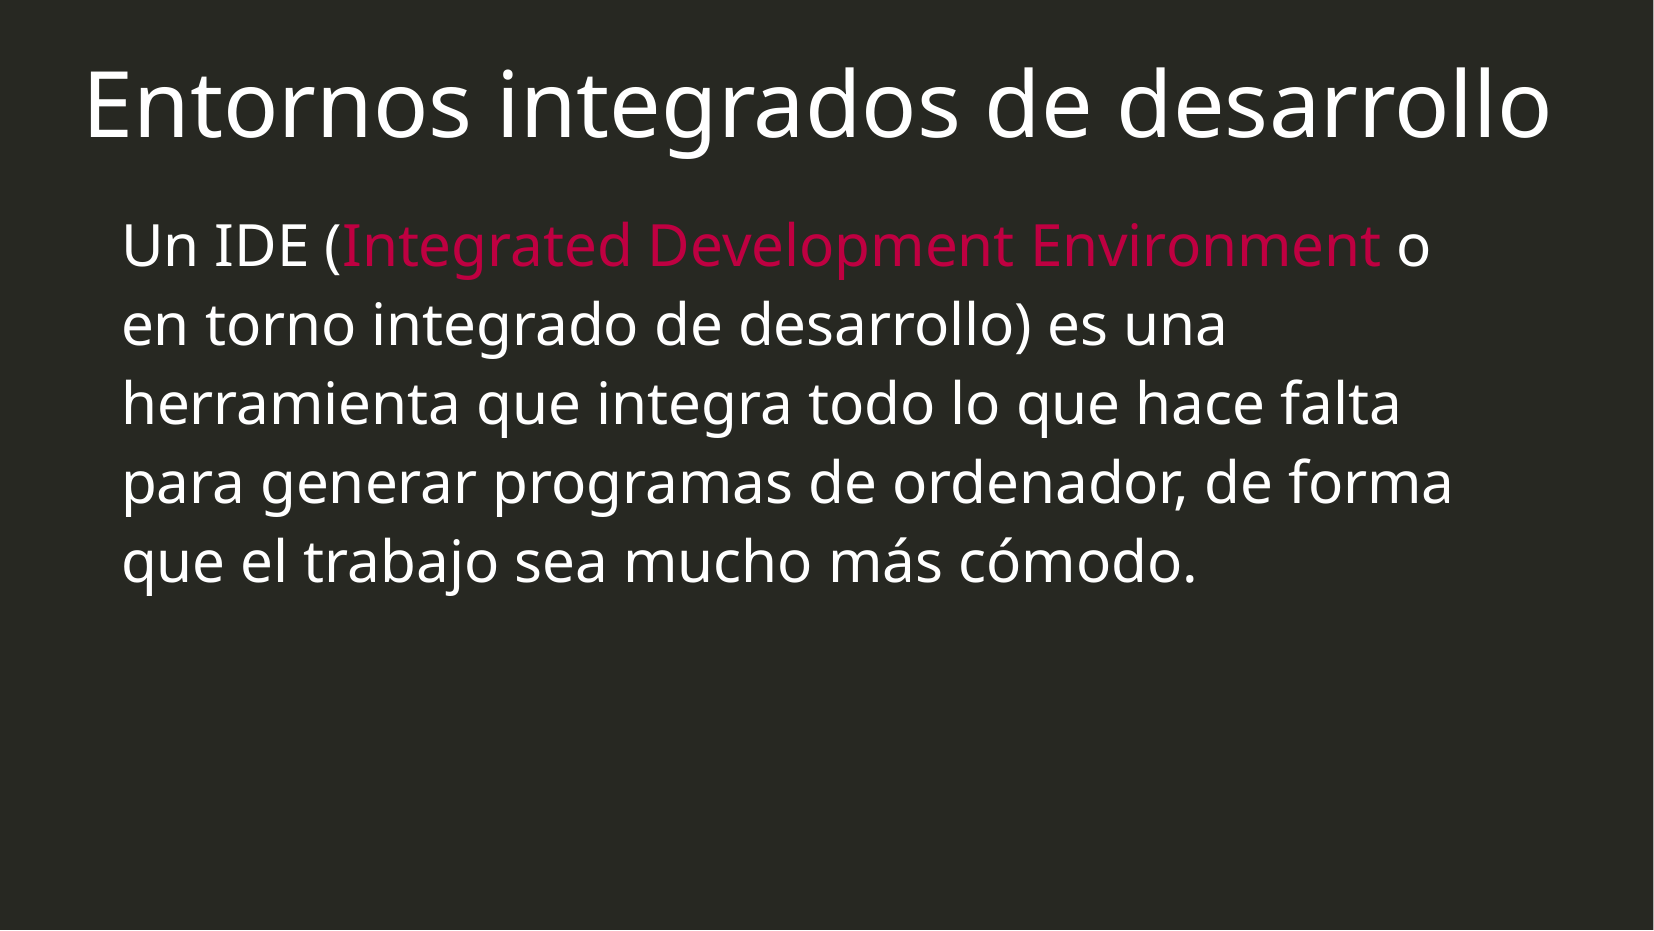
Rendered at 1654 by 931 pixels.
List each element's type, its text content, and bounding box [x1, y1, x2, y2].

title Entornos integrados de desarrollo [82, 0, 1619, 213]
text_box Un IDE (Integrated Development Environment o en torno integrado de desarrollo) es una herramienta que integra todo lo que hace falta para generar programas de ordenador, de forma que el trabajo sea mucho más cómodo. [106, 196, 1501, 562]
